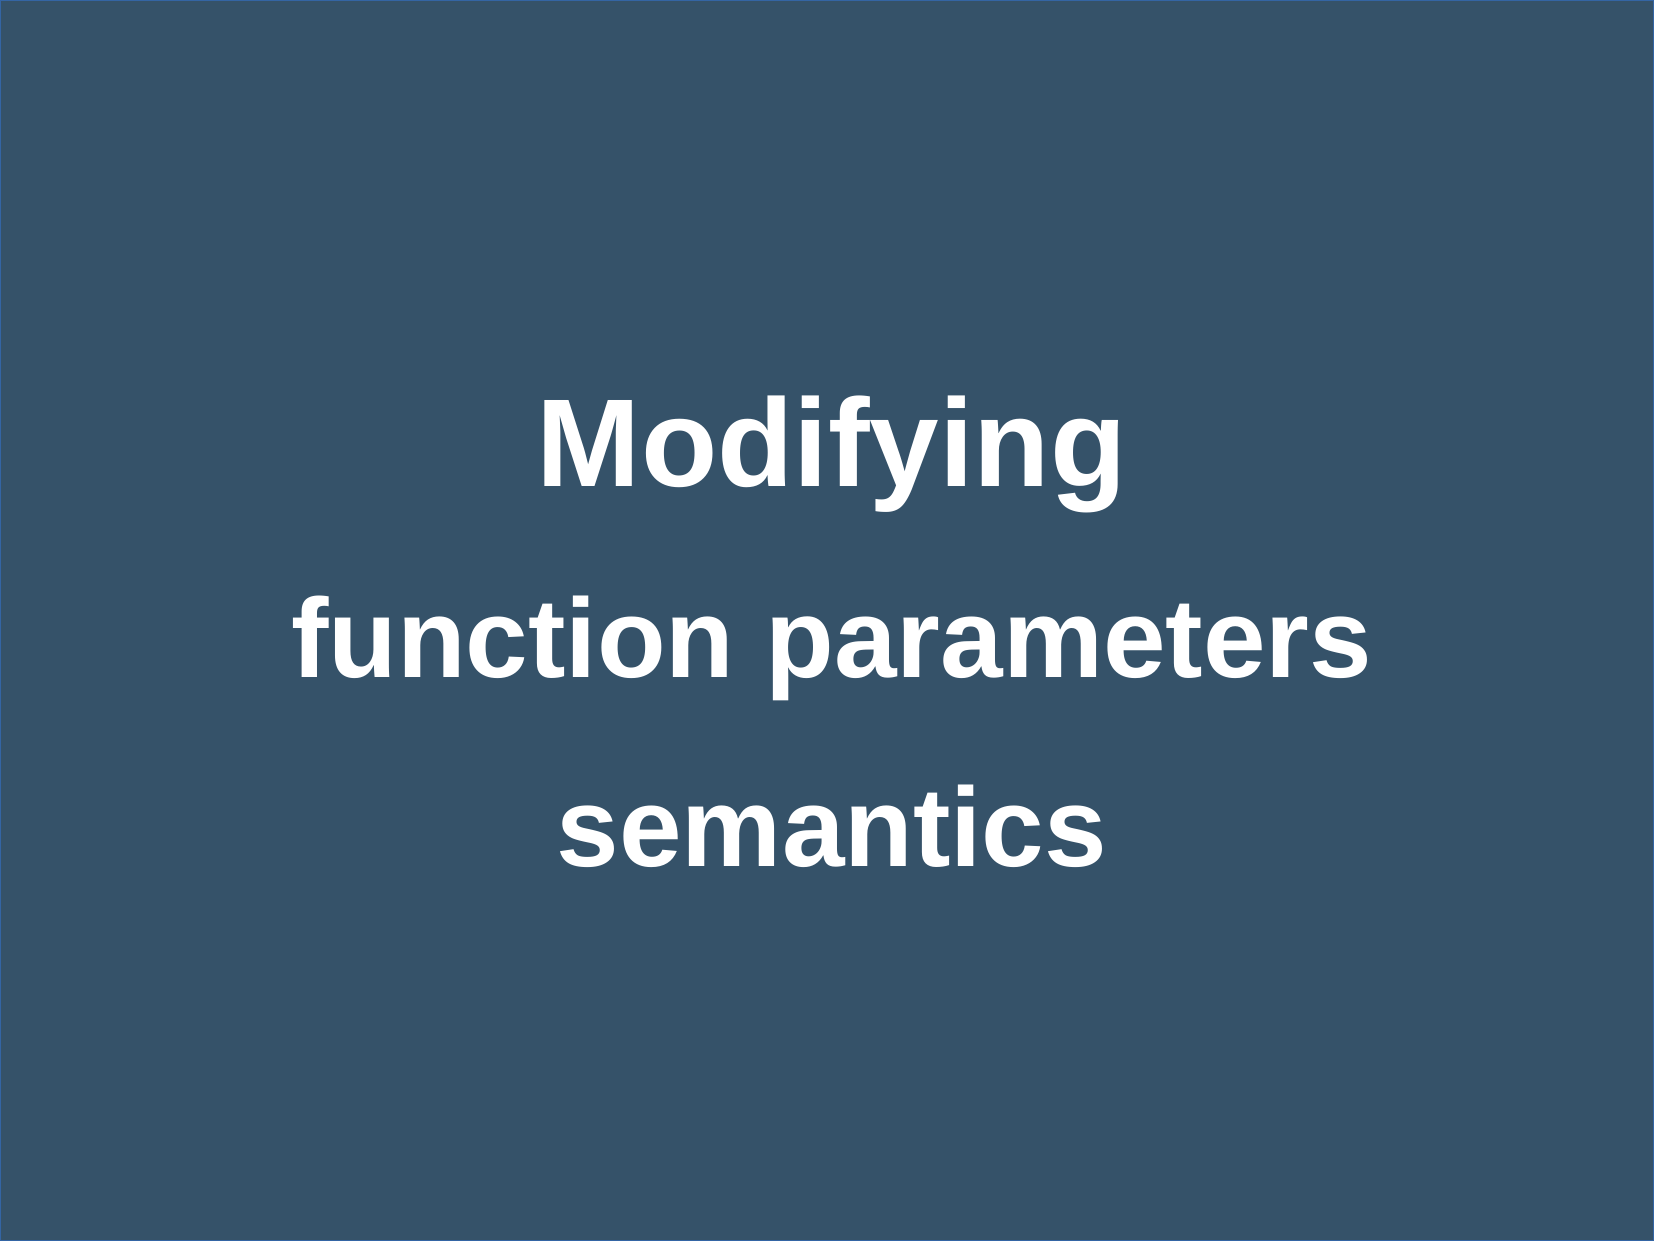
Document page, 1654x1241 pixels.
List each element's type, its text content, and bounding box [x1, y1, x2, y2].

text_box Modifying function parameters semantics [272, 380, 1392, 981]
text_box [0, 0, 1654, 1241]
